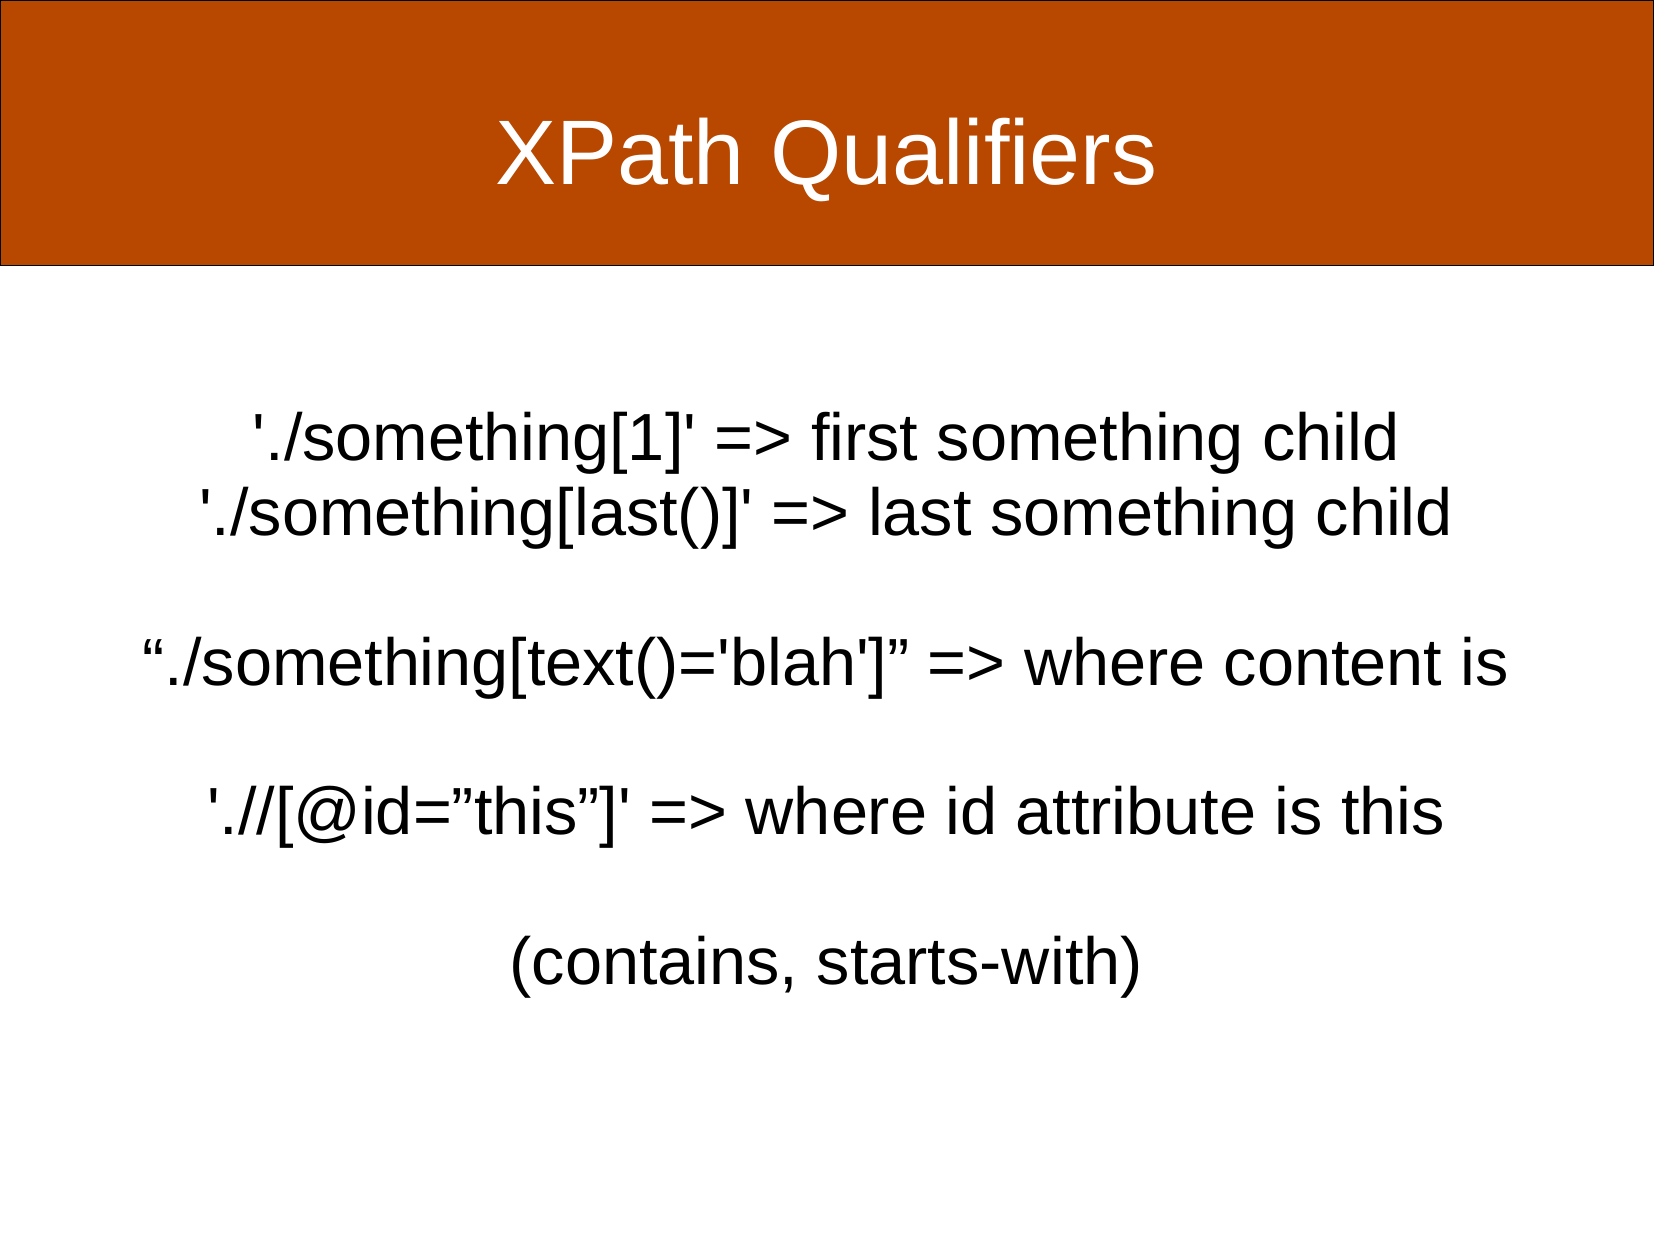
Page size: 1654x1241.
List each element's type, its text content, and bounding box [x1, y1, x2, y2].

subtitle './something[1]' => first something child './something[last()]' => last something child “./something[text()='blah']” => where content is './/[@id=”this”]' => where id attribute is this (contains, starts-with) [82, 297, 1571, 1102]
title XPath Qualifiers [82, 56, 1571, 250]
